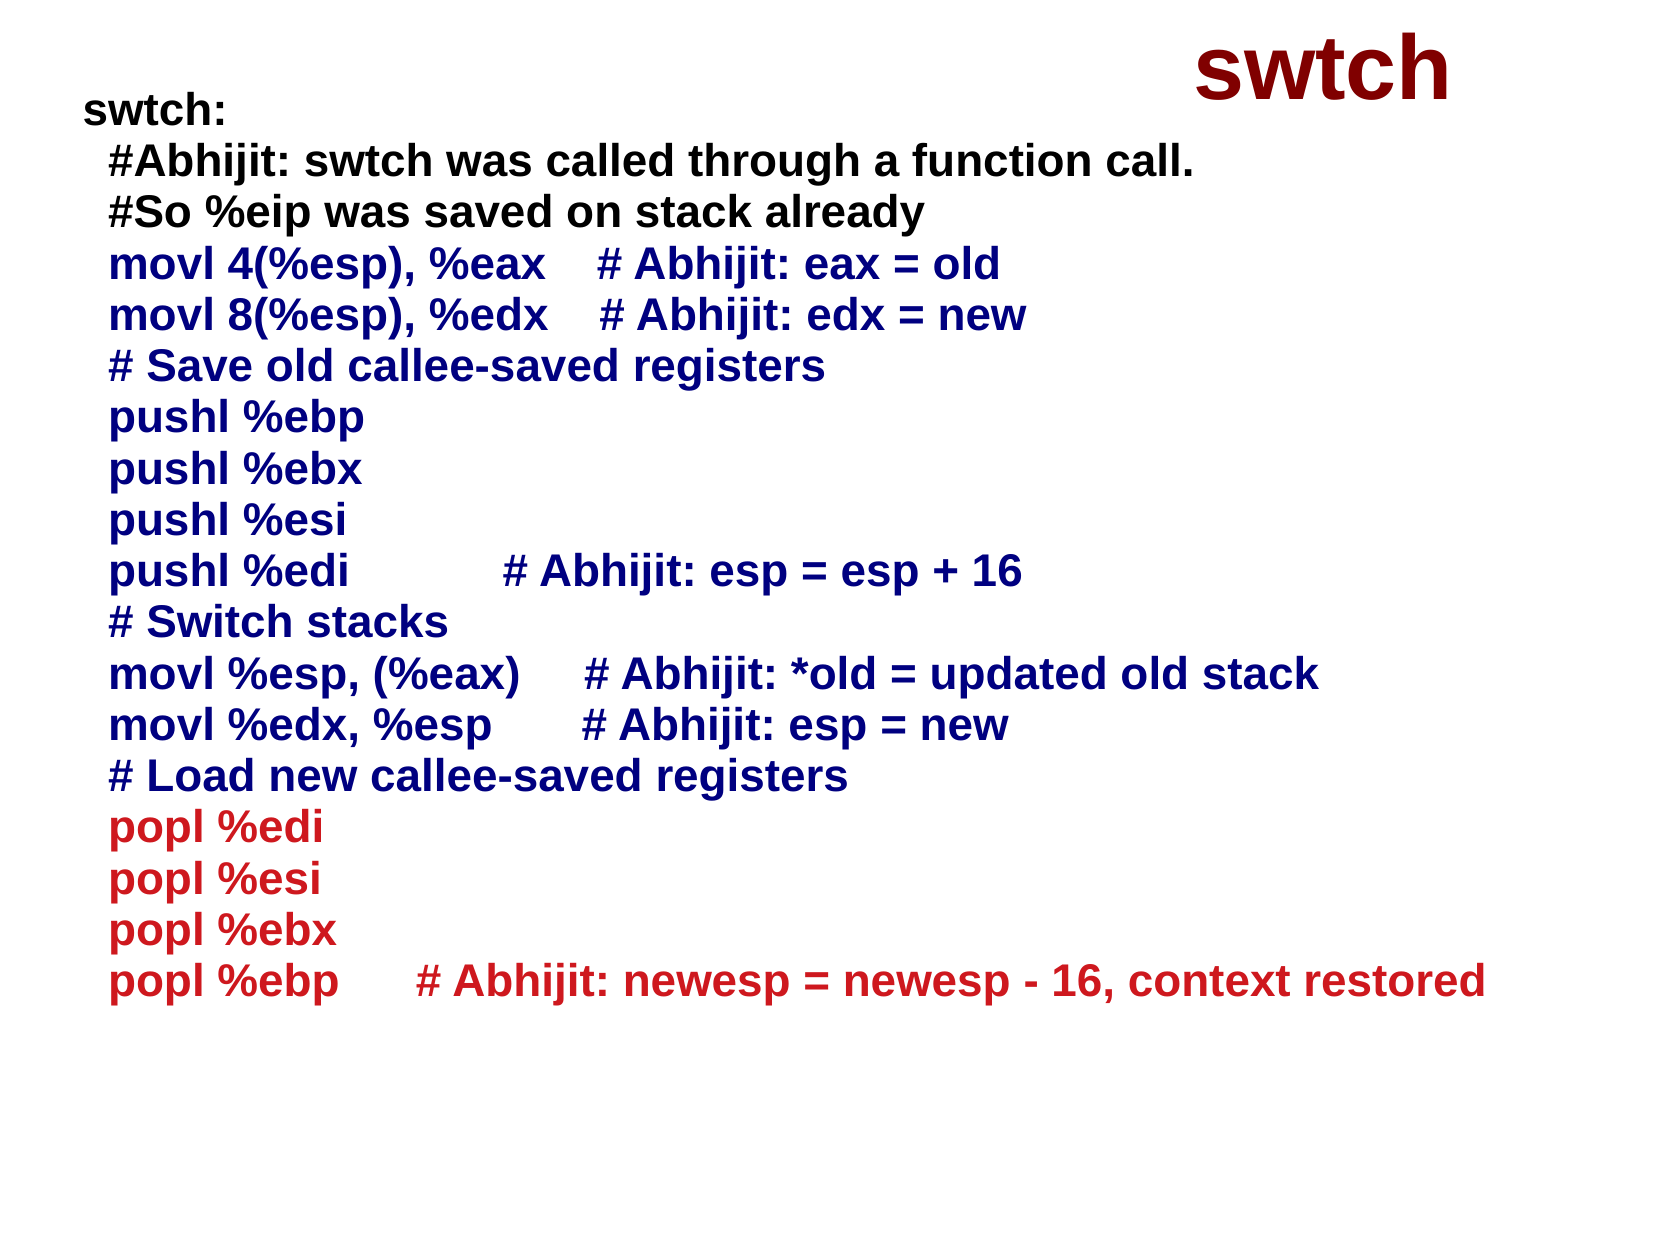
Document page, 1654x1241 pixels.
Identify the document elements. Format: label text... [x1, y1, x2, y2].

subtitle swtch: #Abhijit: swtch was called through a function call. #So %eip was saved on stack already movl 4(%esp), %eax # Abhijit: eax = old movl 8(%esp), %edx # Abhijit: edx = new # Save old callee-saved registers pushl %ebp pushl %ebx pushl %esi pushl %edi # Abhijit: esp = esp + 16 # Switch stacks movl %esp, (%eax) # Abhijit: *old = updated old stack movl %edx, %esp # Abhijit: esp = new # Load new callee-saved registers popl %edi popl %esi popl %ebx popl %ebp # Abhijit: newesp = newesp - 16, context restored [82, 83, 1571, 1212]
title swtch [578, 0, 1654, 172]
